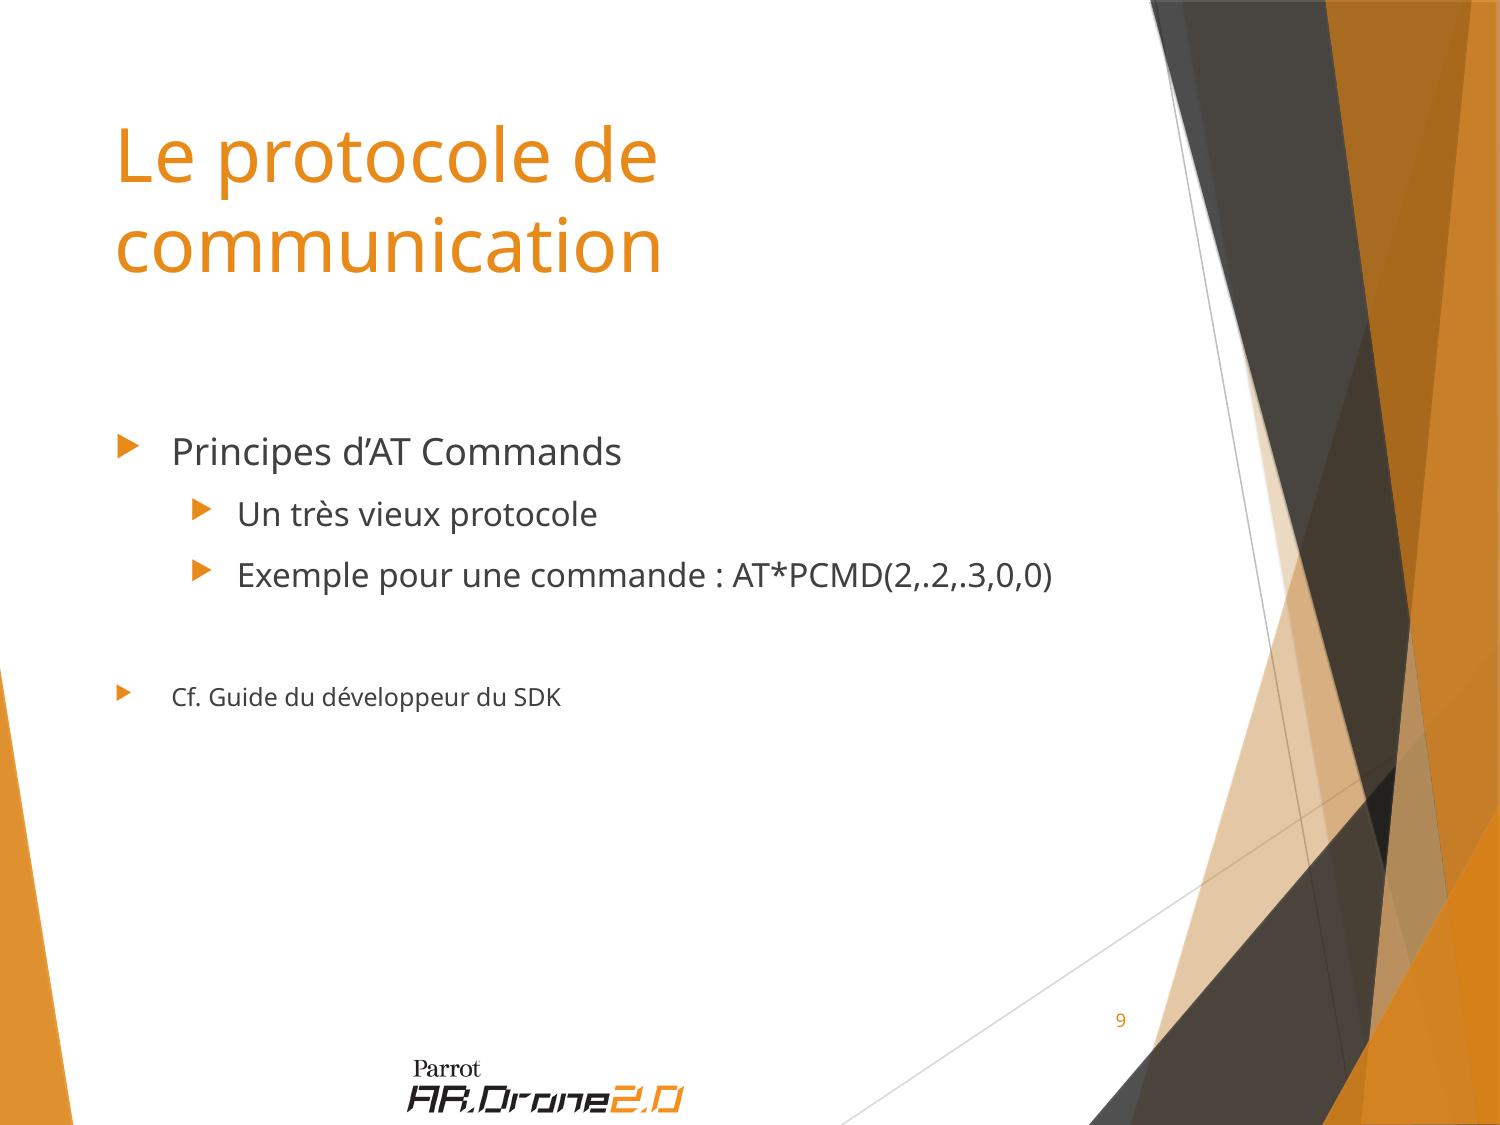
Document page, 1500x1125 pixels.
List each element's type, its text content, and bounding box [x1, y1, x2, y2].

slide_number <numéro> [1057, 991, 1142, 1051]
picture [394, 1051, 690, 1125]
list Principes d’AT Commands Un très vieux protocole Exemple pour une commande : AT*PCMD(2,.2,.3,0,0) Cf. Guide du développeur du SDK [99, 354, 1142, 992]
title Le protocole de communication [99, 99, 1142, 317]
